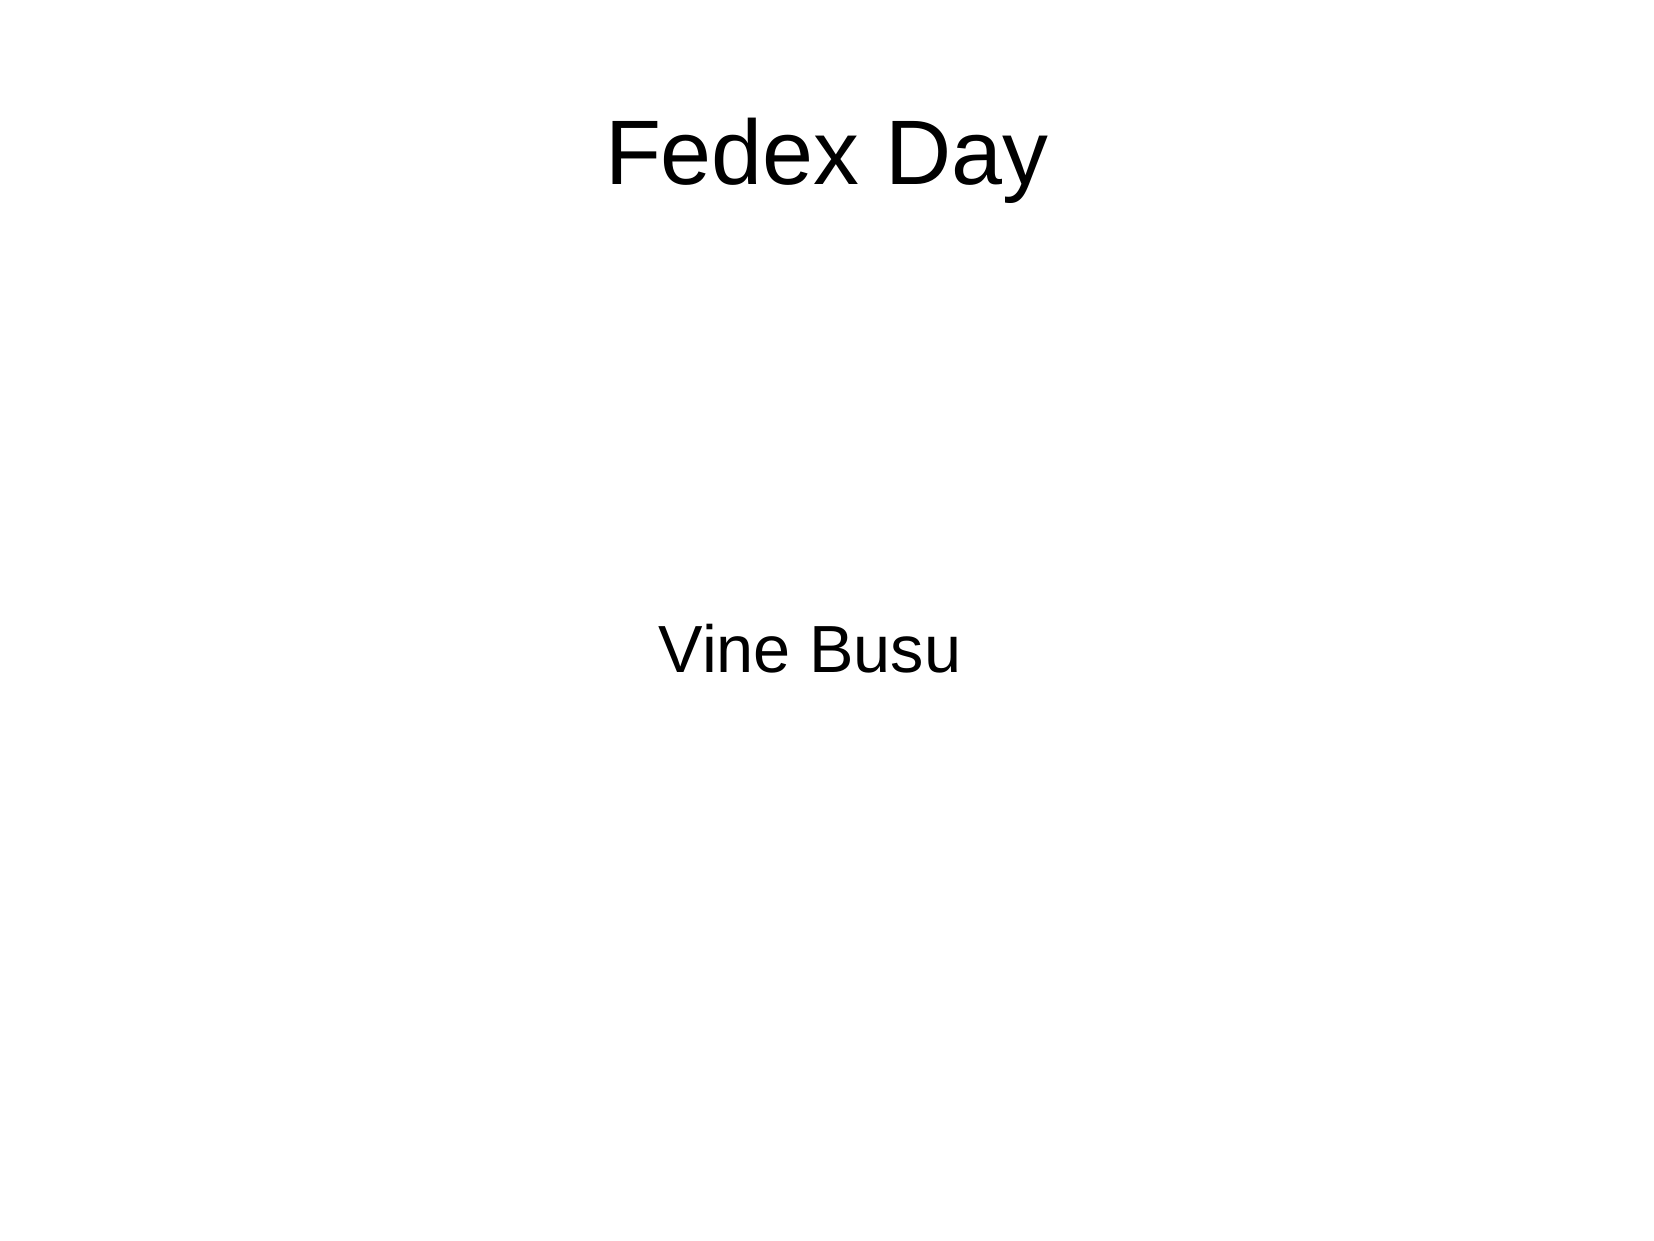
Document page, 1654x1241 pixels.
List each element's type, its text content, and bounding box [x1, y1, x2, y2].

title Fedex Day [82, 49, 1571, 257]
subtitle Vine Busu [82, 290, 1538, 1010]
